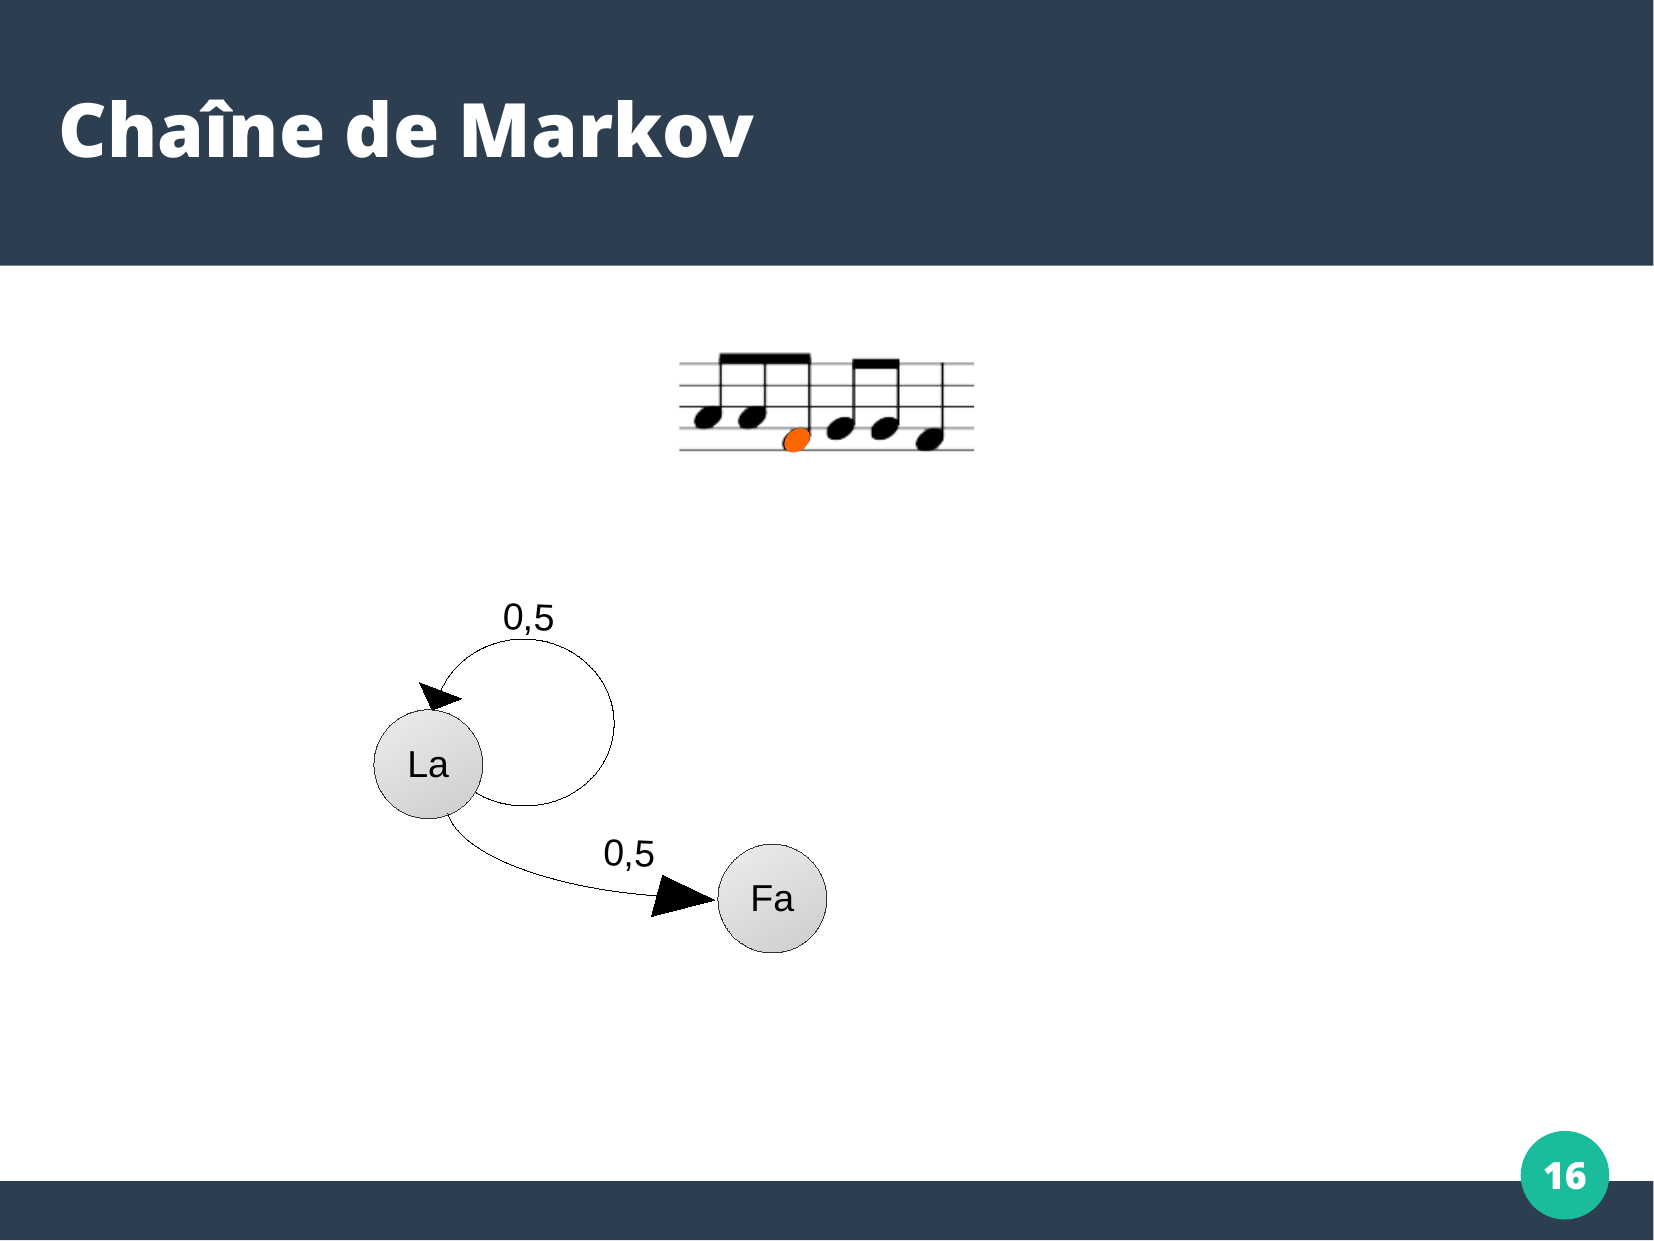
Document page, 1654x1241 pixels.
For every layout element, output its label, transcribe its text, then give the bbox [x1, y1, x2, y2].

text_box [784, 428, 810, 453]
text_box 0,5 [419, 639, 615, 806]
text_box La [373, 709, 483, 819]
text_box 0,5 [447, 813, 715, 917]
picture [679, 295, 975, 519]
text_box Fa [717, 844, 827, 953]
title Chaîne de Markov [59, 49, 1595, 207]
